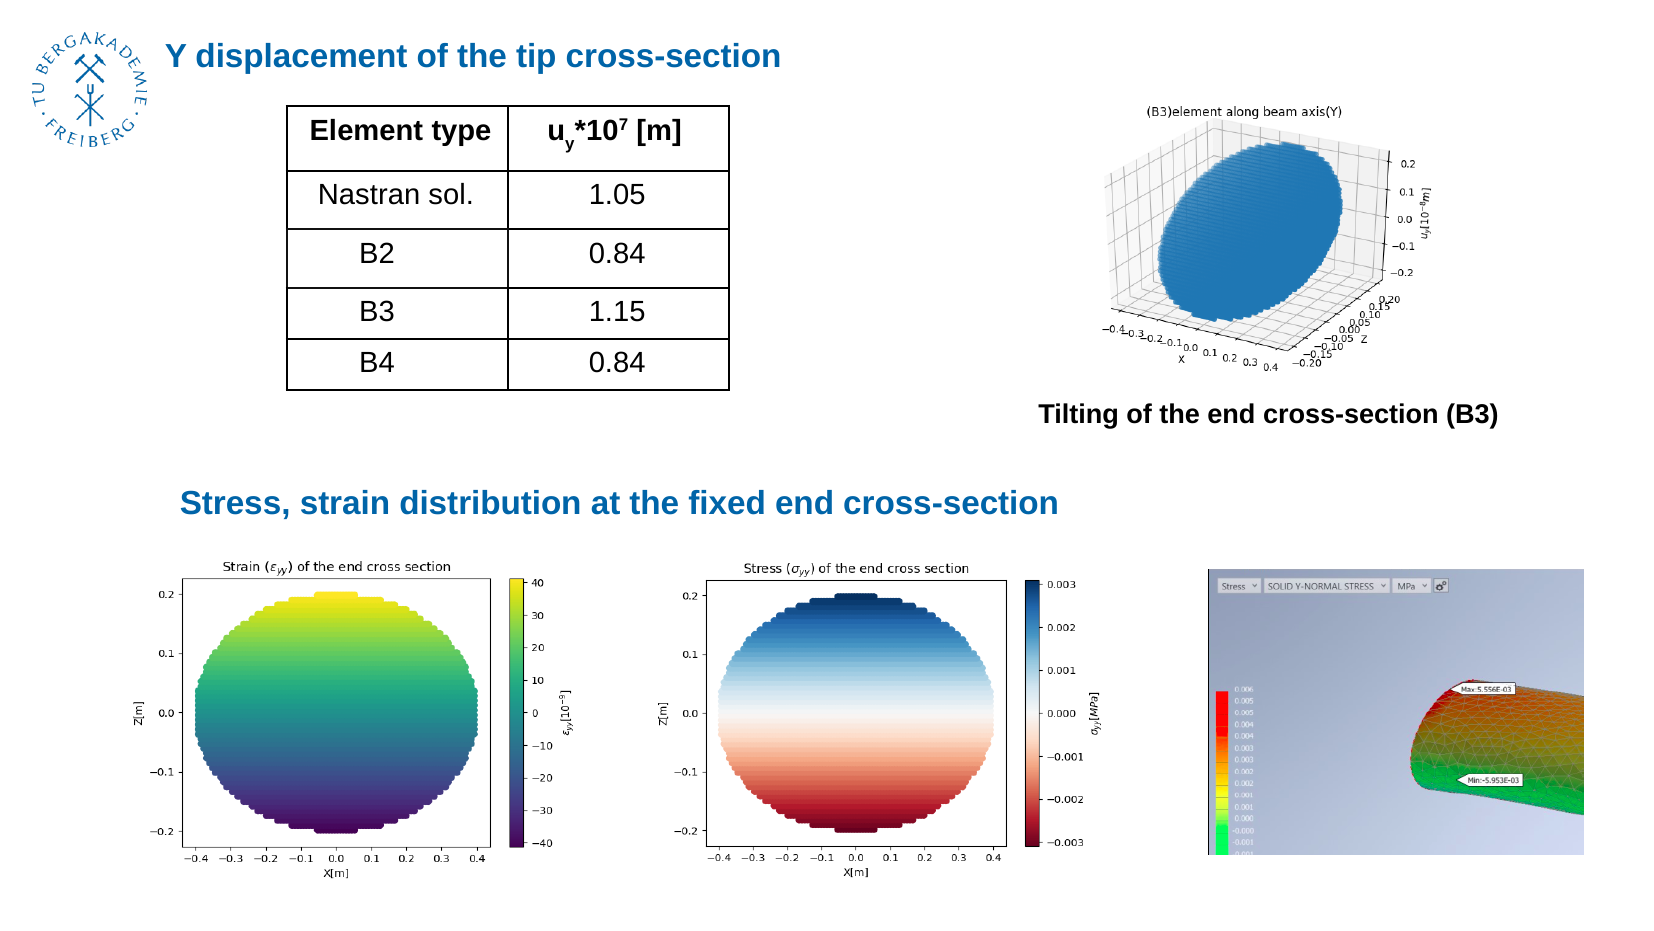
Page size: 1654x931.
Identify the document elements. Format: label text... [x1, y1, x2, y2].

picture [1005, 59, 1471, 406]
picture [1208, 569, 1584, 856]
table_cell B3 [288, 289, 507, 338]
table_header Element type [288, 107, 507, 170]
table_cell 0.84 [509, 230, 728, 287]
text_box Y displacement of the tip cross-section [150, 30, 811, 91]
picture [645, 538, 1129, 884]
text_box Tilting of the end cross-section (B3) [1023, 391, 1519, 467]
table_cell Nastran sol. [288, 172, 507, 228]
picture [120, 536, 616, 886]
text_box Stress, strain distribution at the fixed end cross-section [165, 476, 1096, 537]
table_header uy*107 [m] [509, 107, 728, 170]
picture [32, 32, 147, 147]
table_cell 0.84 [509, 340, 728, 389]
table_cell B2 [288, 230, 507, 287]
table_cell B4 [288, 340, 507, 389]
table_cell 1.15 [509, 289, 728, 338]
table_cell 1.05 [509, 172, 728, 228]
